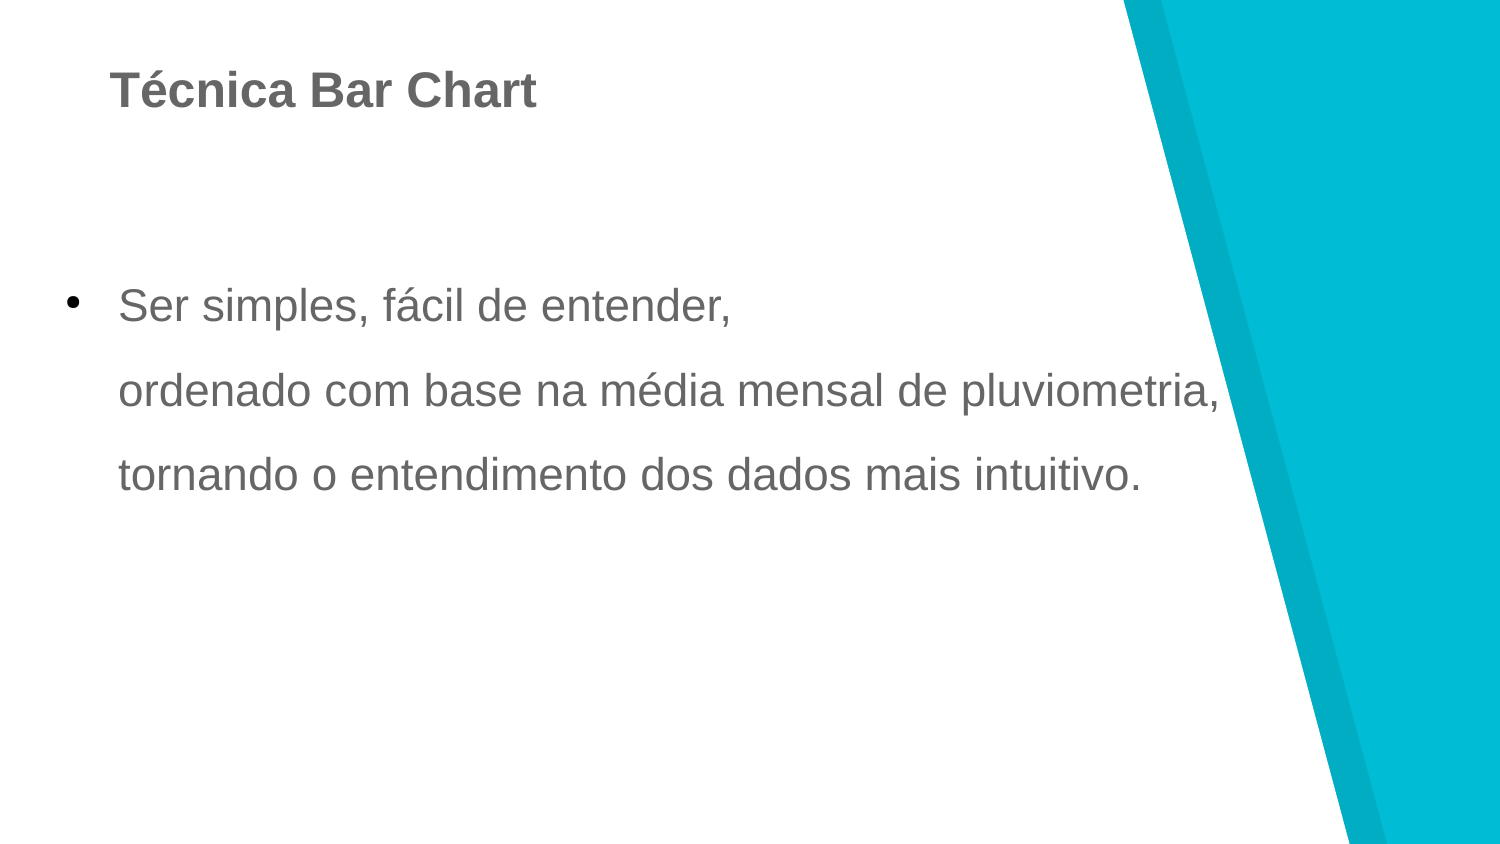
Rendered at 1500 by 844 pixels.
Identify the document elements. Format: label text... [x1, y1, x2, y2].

subtitle Técnica Bar Chart [94, 42, 1394, 106]
list Ser simples, fácil de entender, ordenado com base na média mensal de pluviometria, tornando o entendimento dos dados mais intuitivo. [47, 106, 1398, 792]
